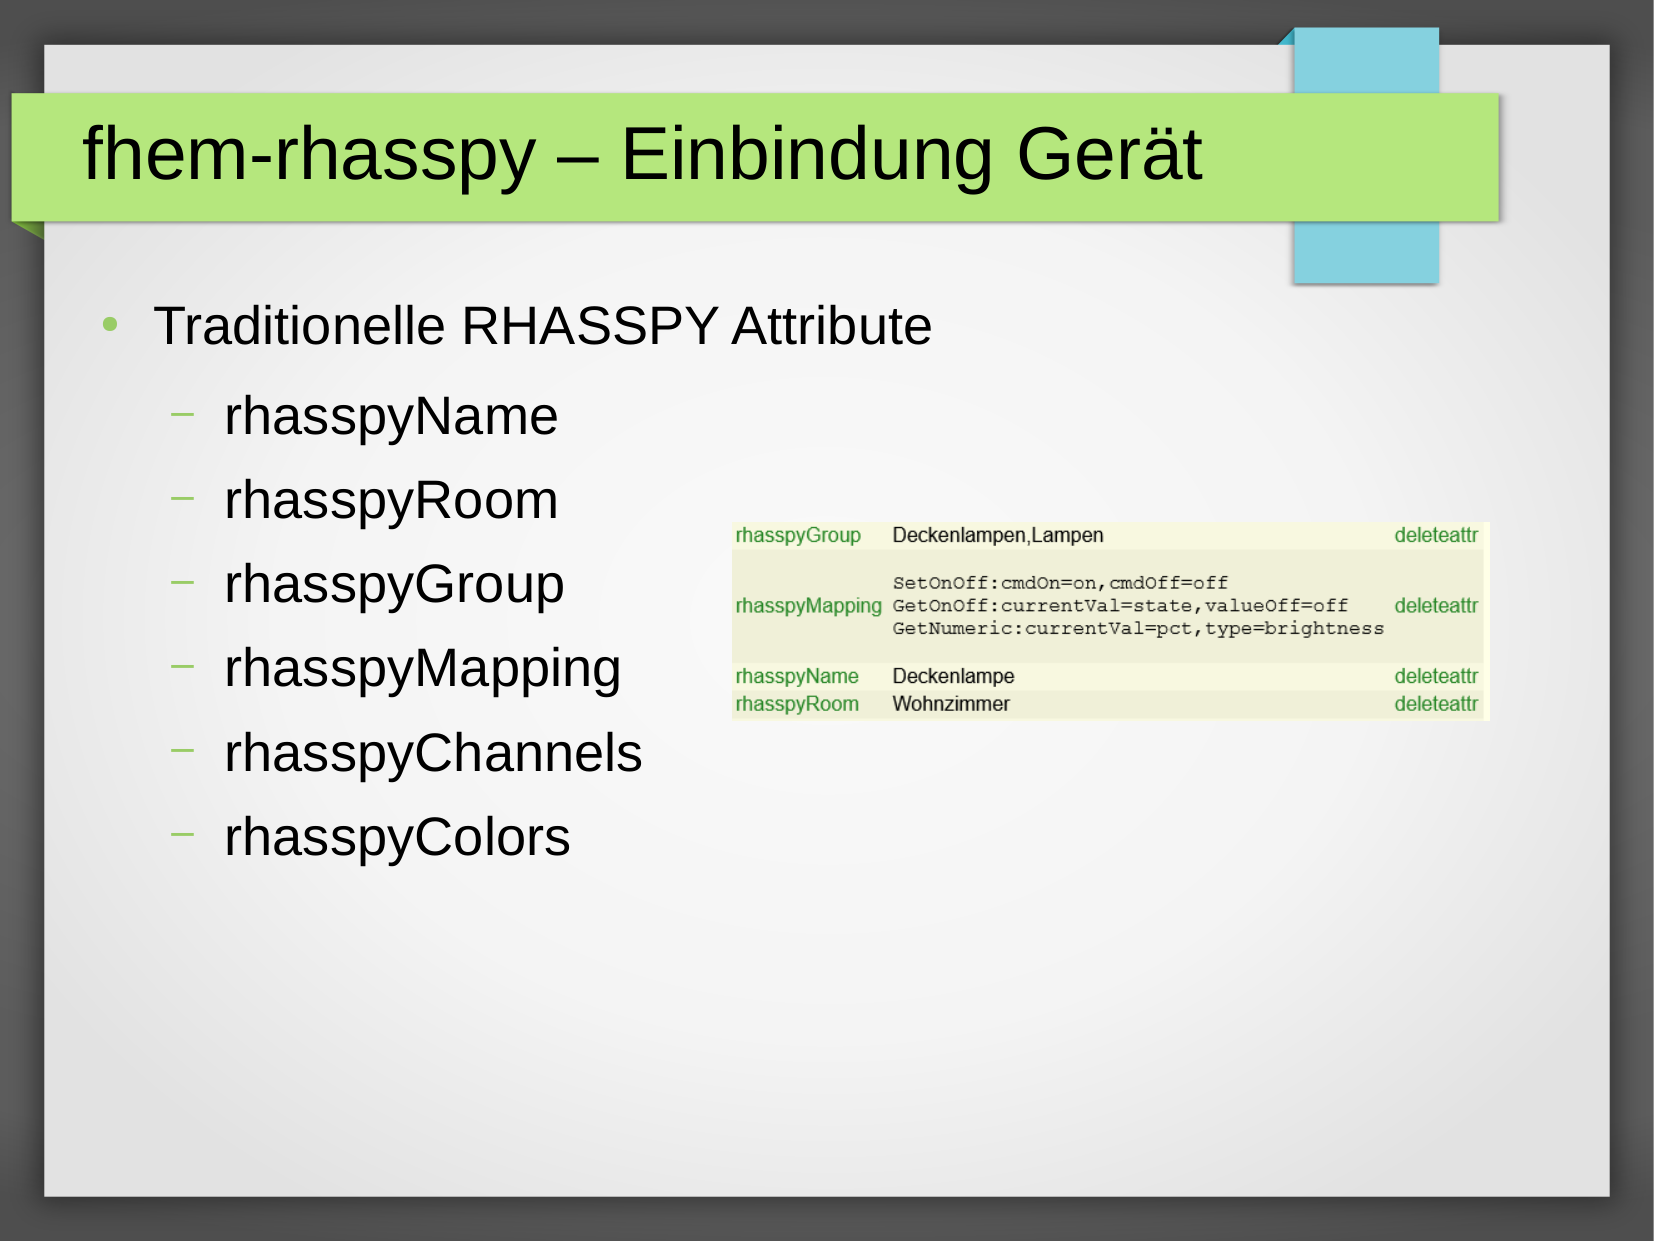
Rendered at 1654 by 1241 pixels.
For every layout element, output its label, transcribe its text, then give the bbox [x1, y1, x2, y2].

list Traditionelle RHASSPY Attribute rhasspyName rhasspyRoom rhasspyGroup rhasspyMapping rhasspyChannels rhasspyColors [82, 295, 1571, 1015]
title fhem-rhasspy – Einbindung Gerät [82, 94, 1264, 213]
picture [0, 0, 1654, 1241]
